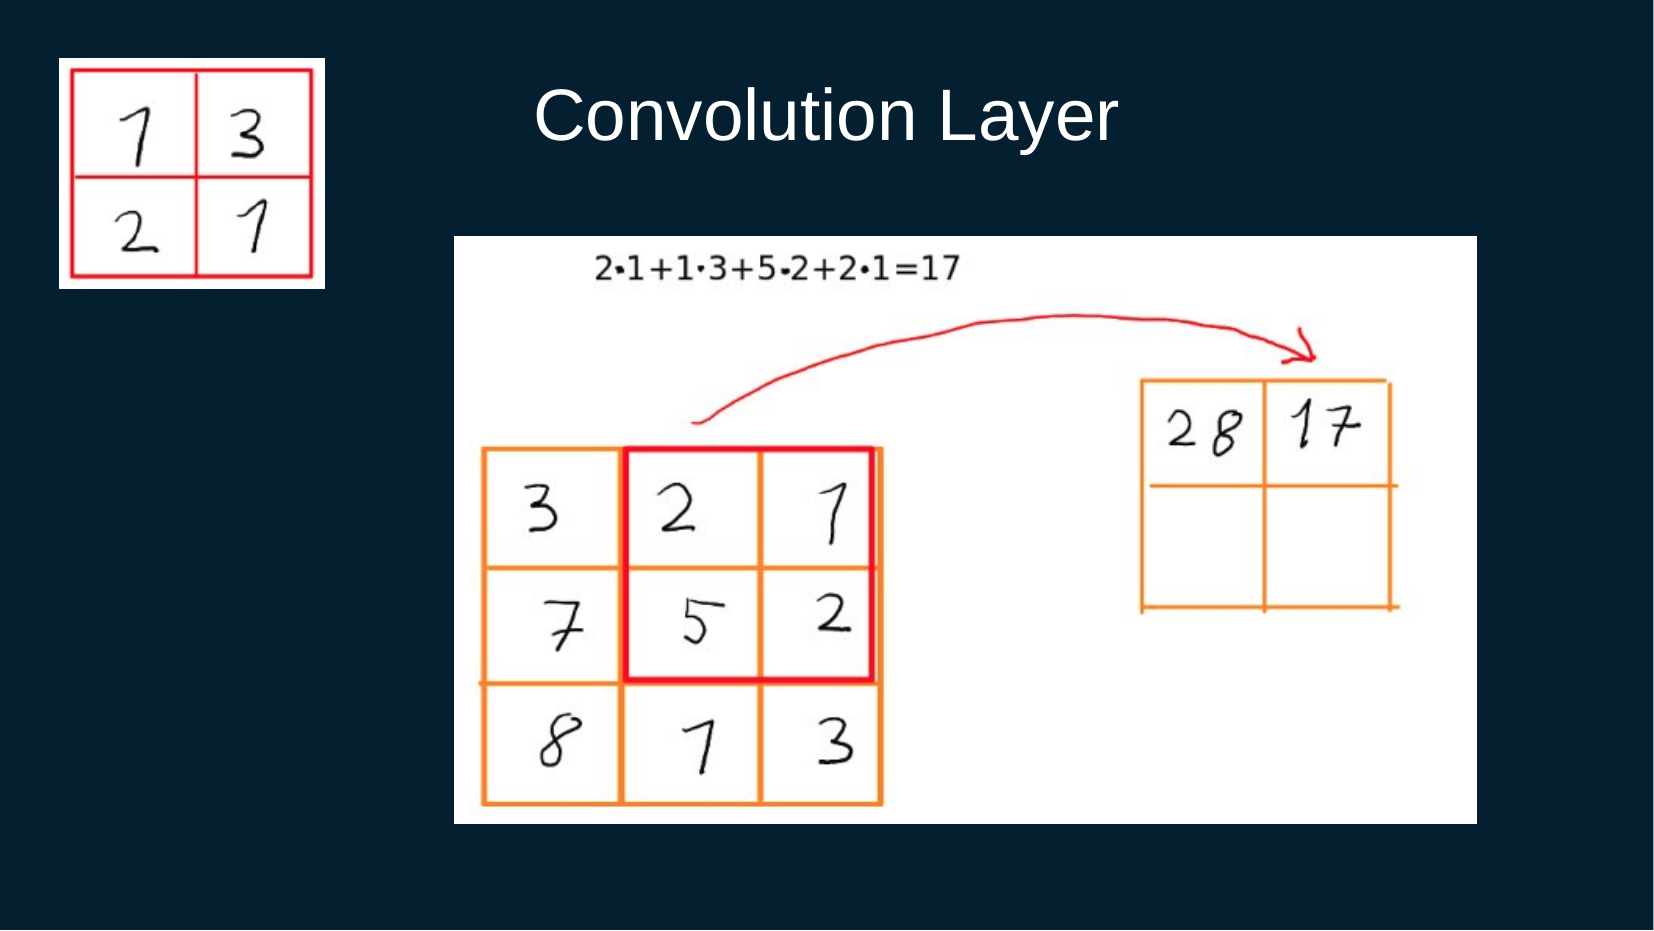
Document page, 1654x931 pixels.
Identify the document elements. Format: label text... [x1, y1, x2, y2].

picture [454, 236, 1477, 824]
picture [59, 58, 325, 289]
title Convolution Layer [82, 37, 1571, 193]
